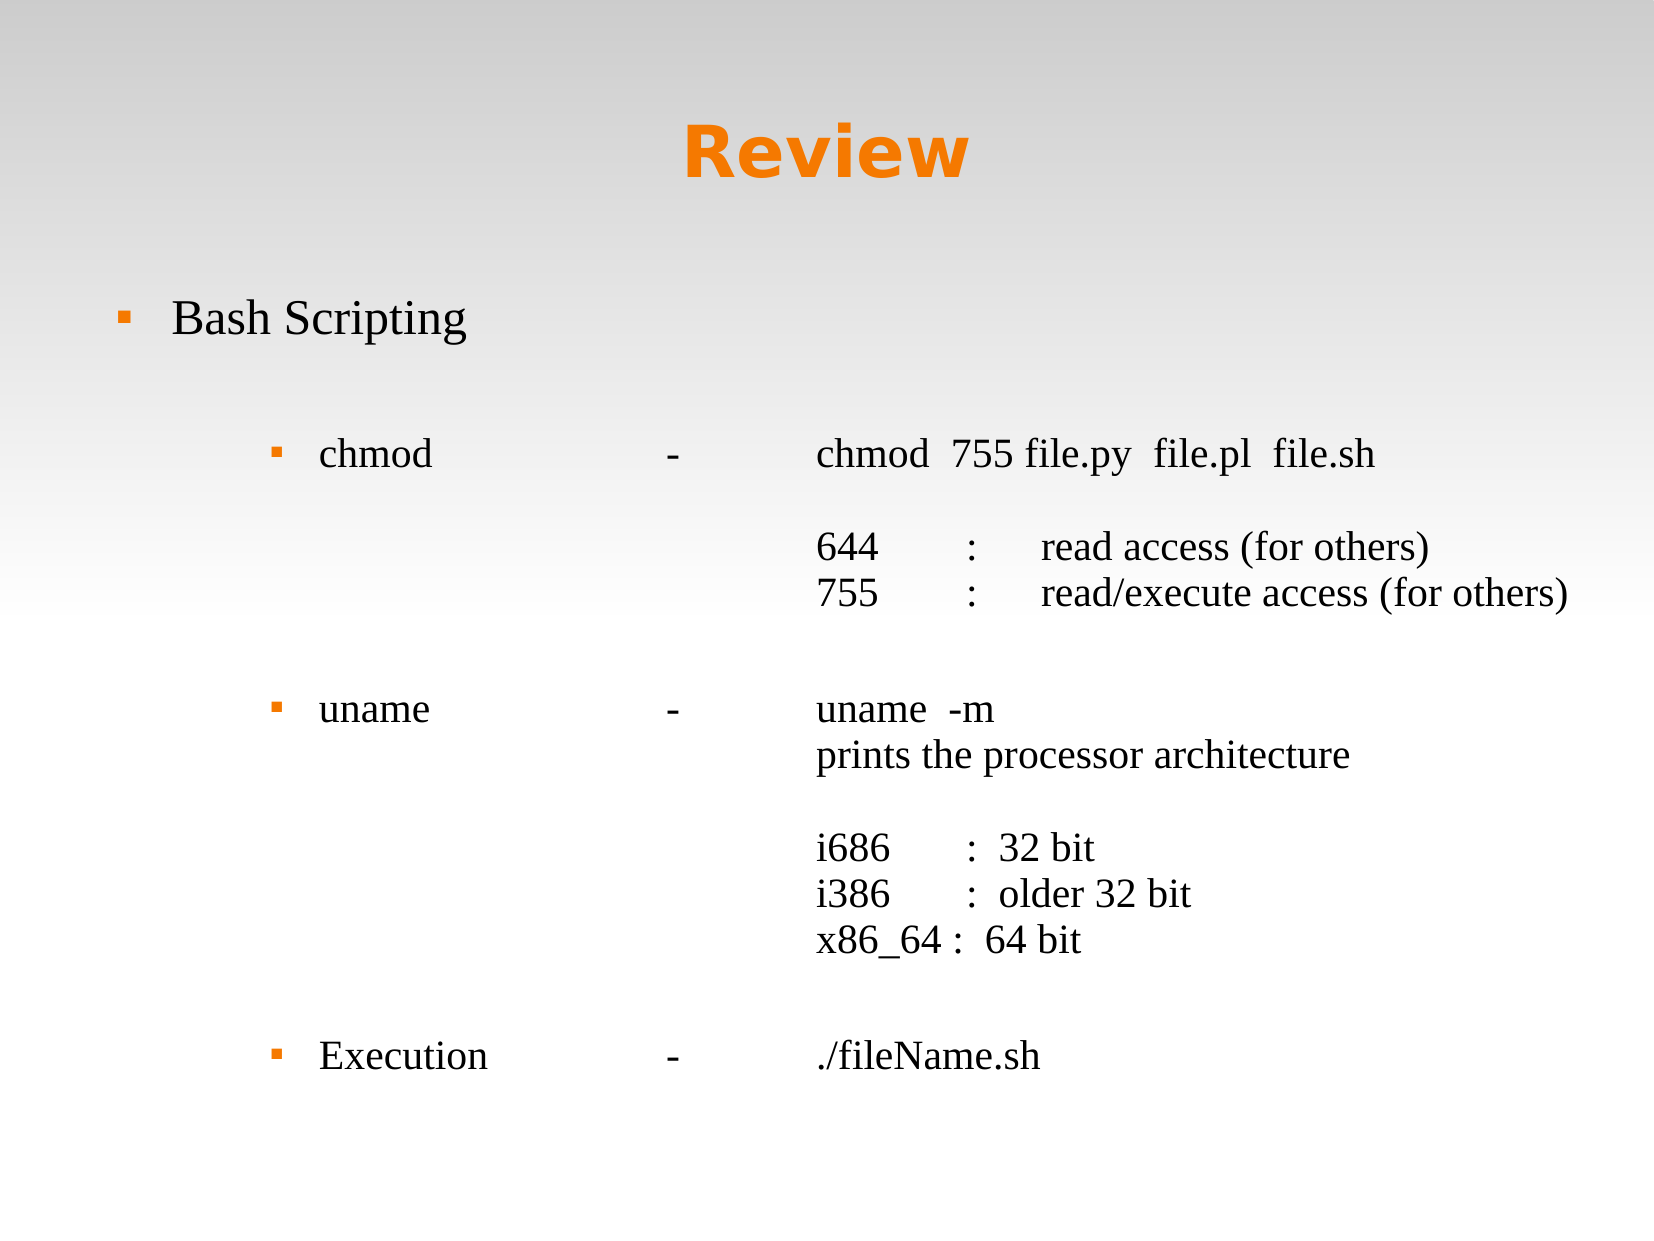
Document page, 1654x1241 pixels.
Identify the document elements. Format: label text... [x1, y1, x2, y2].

list Bash Scripting chmod - chmod 755 file.py file.pl file.sh 644 : read access (for others) 755 : read/execute access (for others) uname - uname -m prints the processor architecture i686 : 32 bit i386 : older 32 bit x86_64 : 64 bit Execution - ./fileName.sh [82, 290, 1571, 1145]
title Review [82, 49, 1571, 257]
